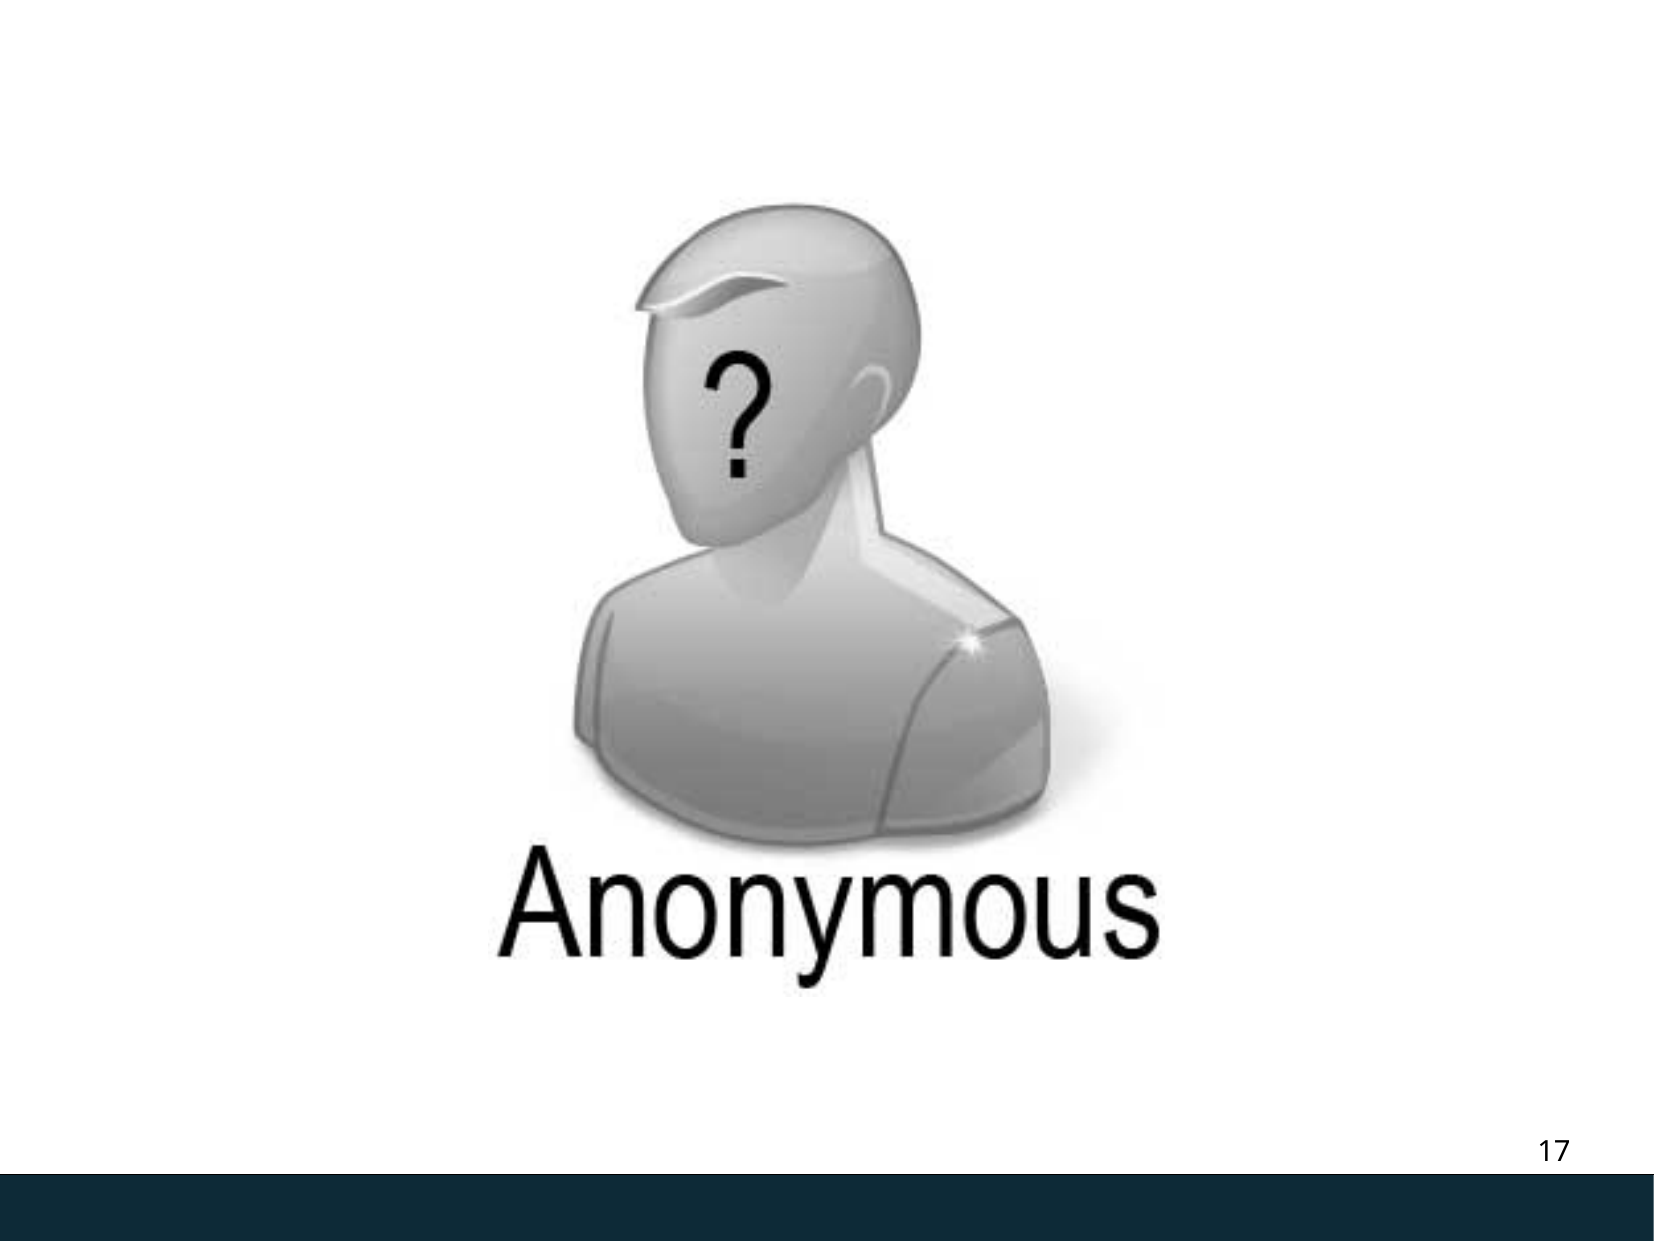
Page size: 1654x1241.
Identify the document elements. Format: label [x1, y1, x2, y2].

picture [488, 177, 1165, 997]
